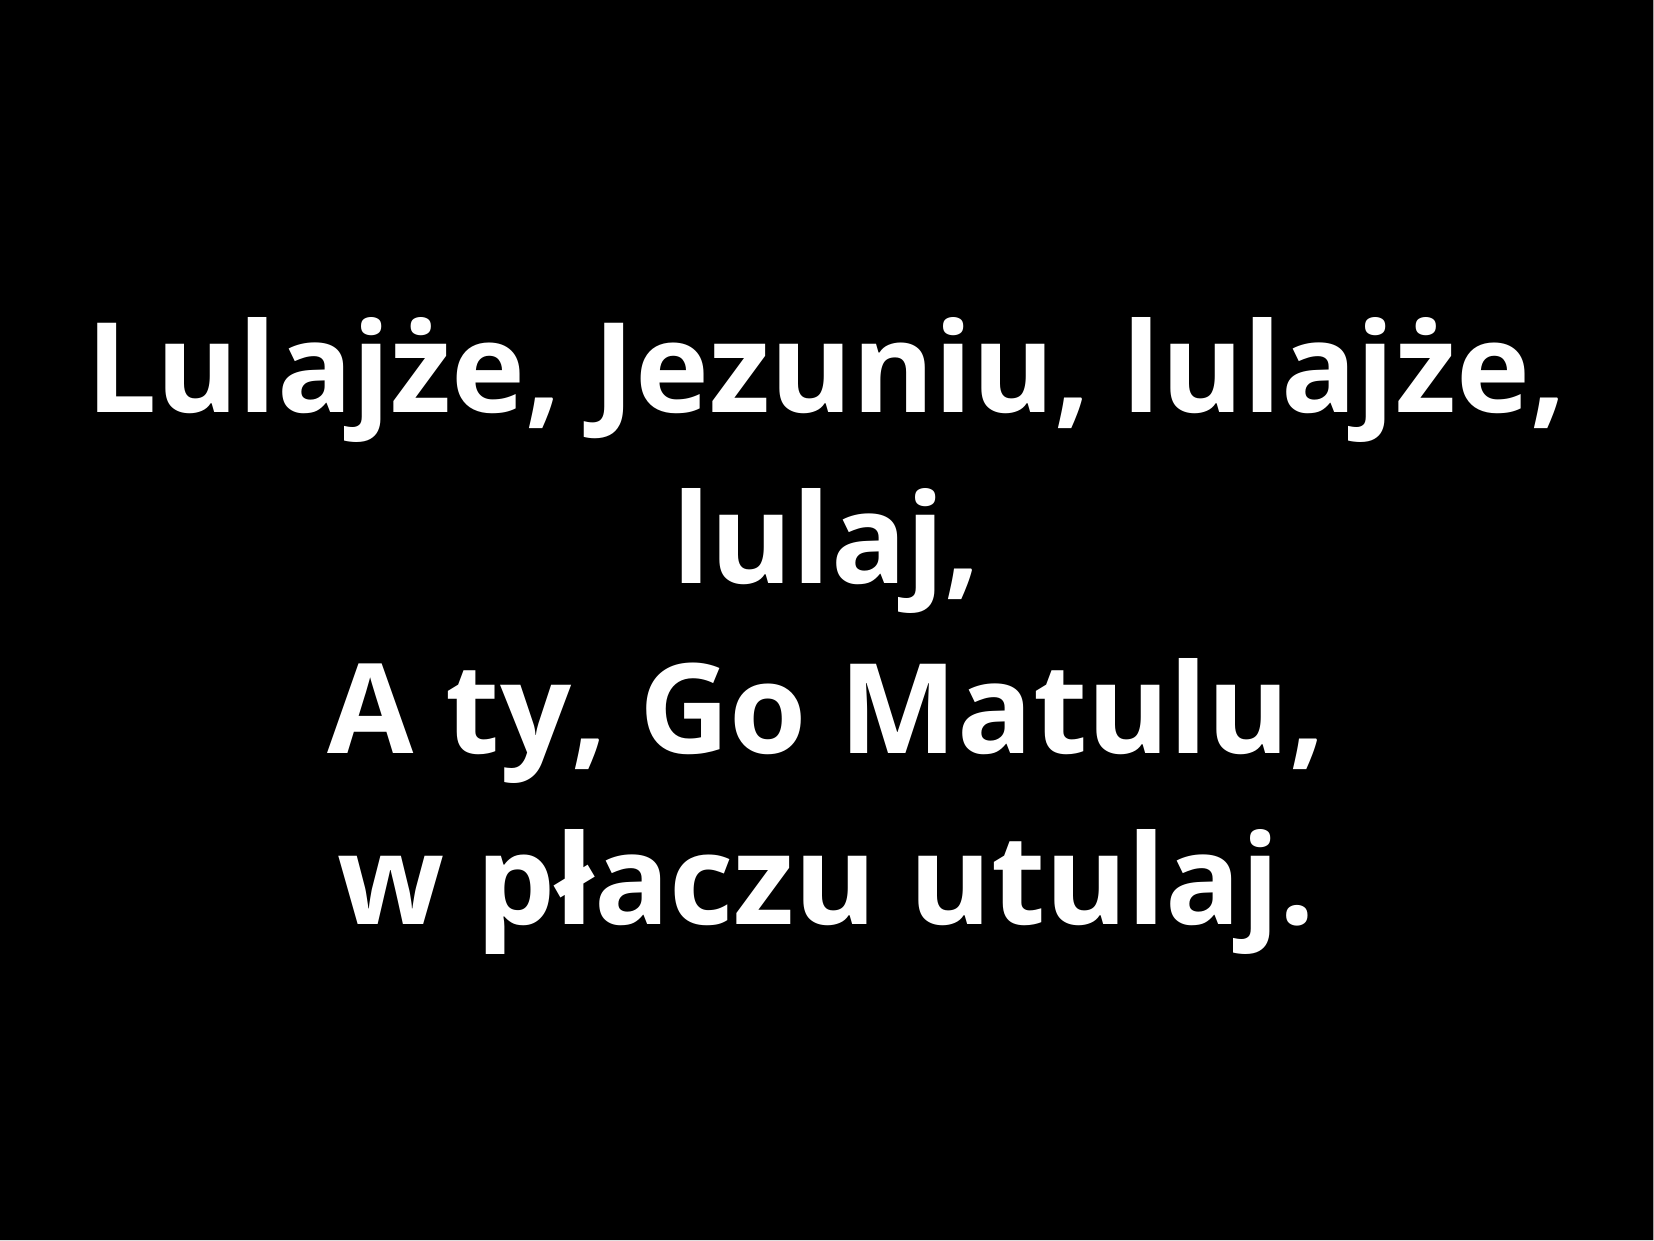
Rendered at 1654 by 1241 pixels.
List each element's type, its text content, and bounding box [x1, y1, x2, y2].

title Lulajże, Jezuniu, lulajże, lulaj, A ty, Go Matulu, w płaczu utulaj. [0, 0, 1654, 1241]
